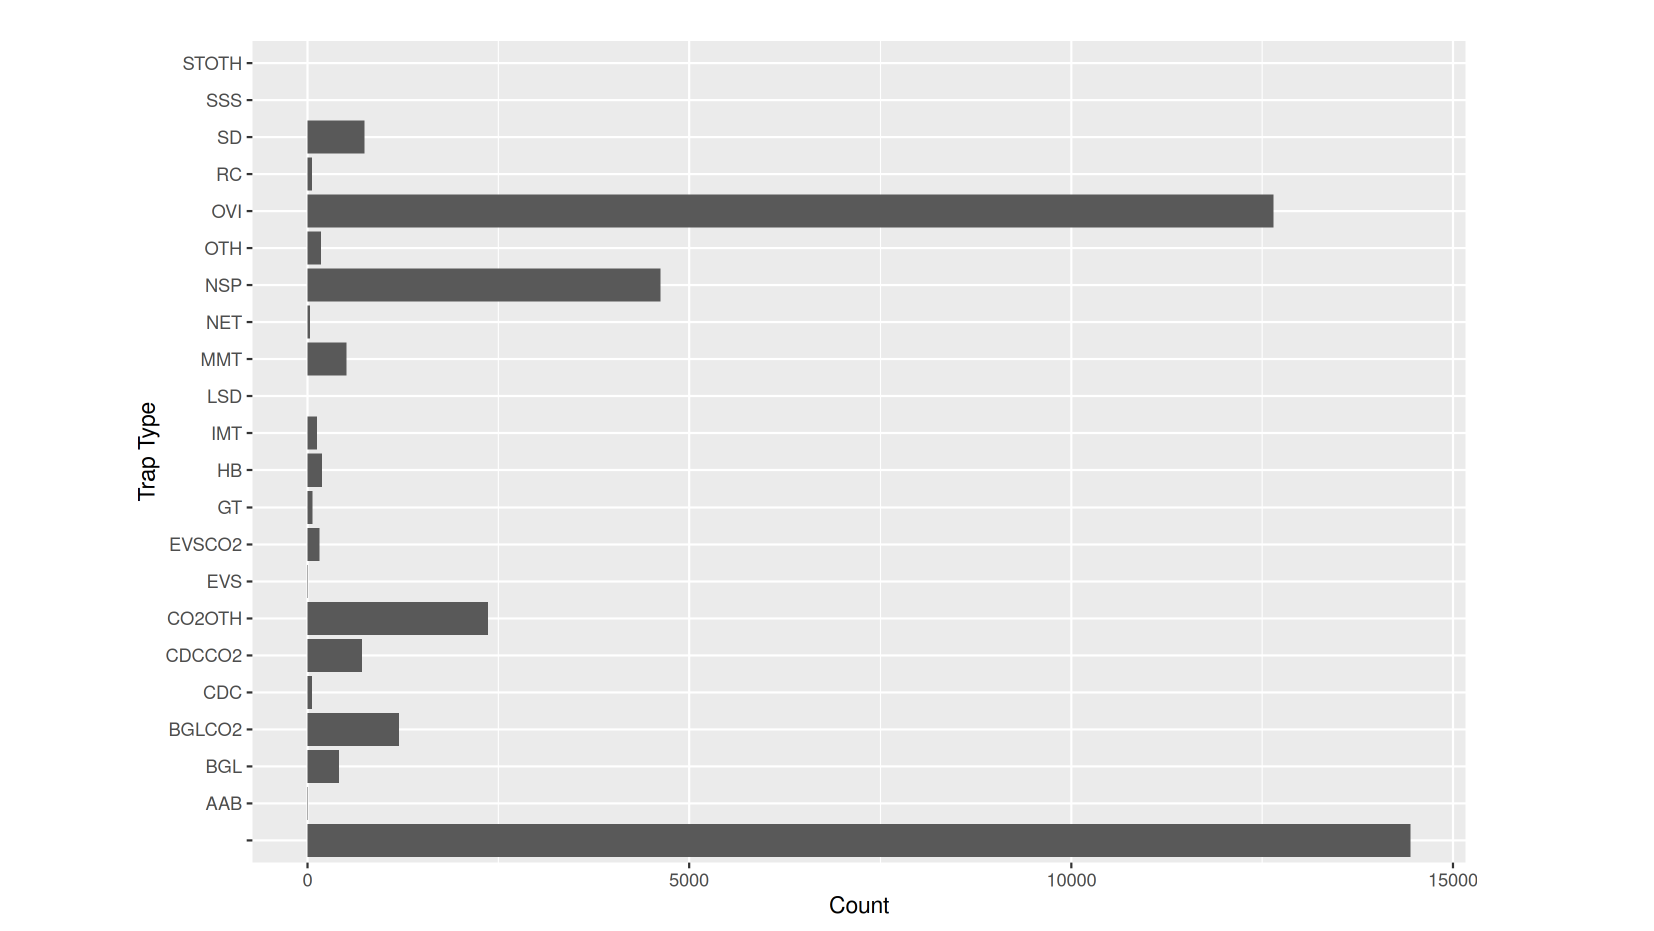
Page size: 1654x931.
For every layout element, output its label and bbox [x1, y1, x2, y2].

picture [126, 29, 1477, 930]
